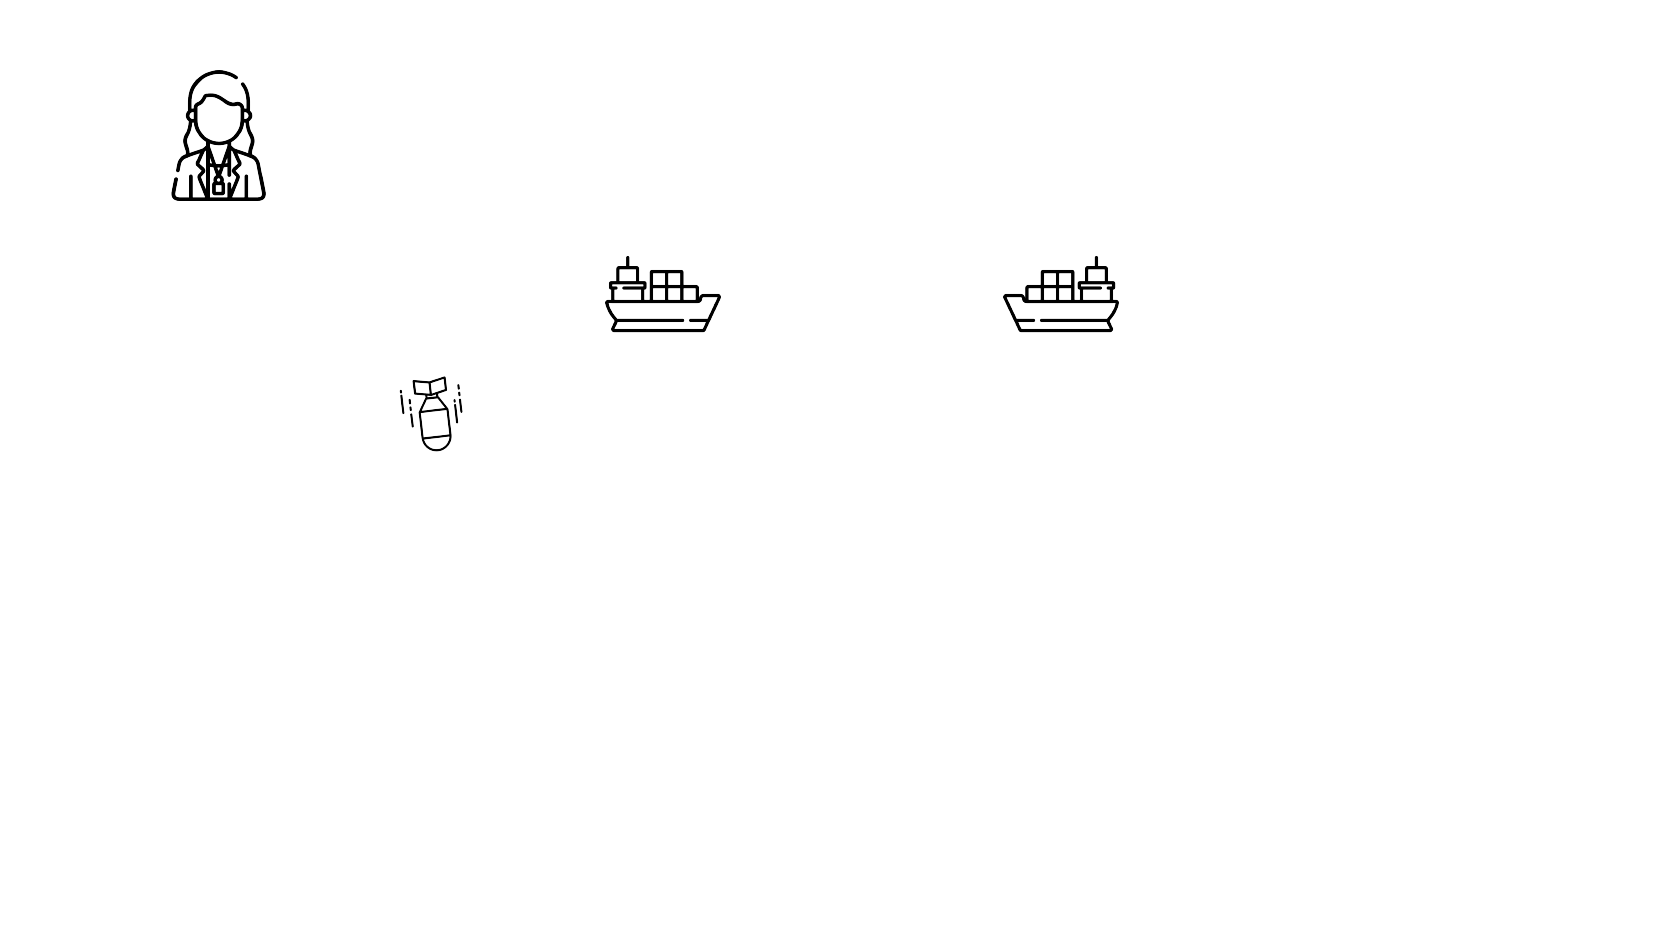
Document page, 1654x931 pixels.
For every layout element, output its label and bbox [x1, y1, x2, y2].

picture [1003, 236, 1119, 352]
picture [605, 236, 721, 352]
picture [153, 70, 284, 201]
picture [378, 353, 486, 462]
